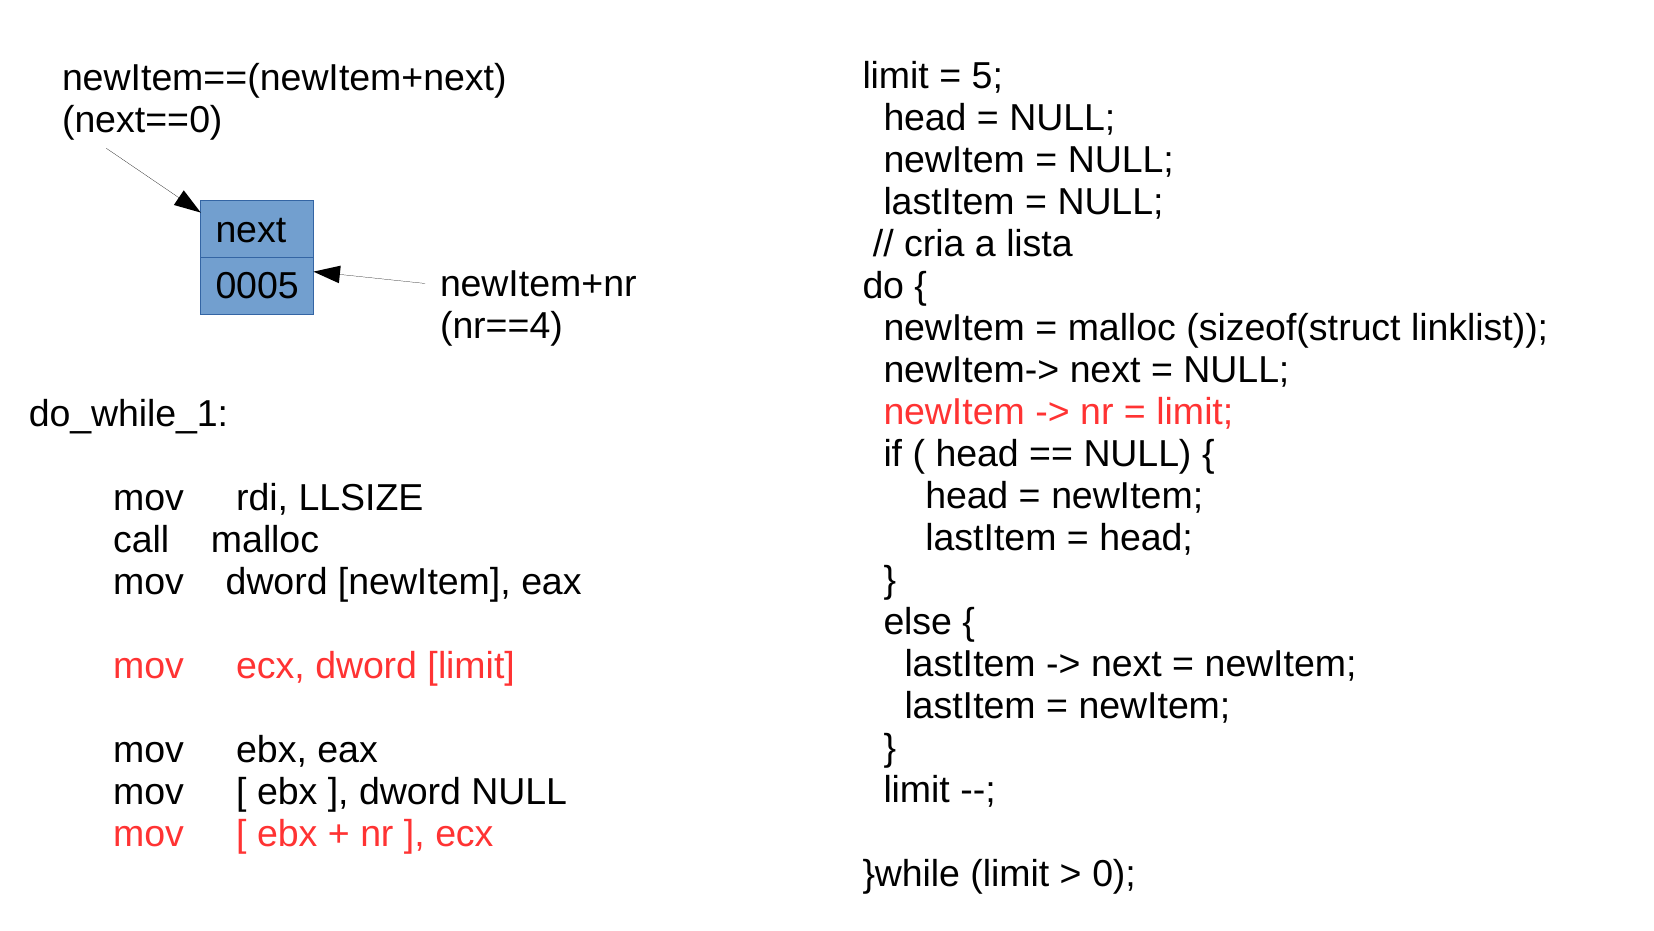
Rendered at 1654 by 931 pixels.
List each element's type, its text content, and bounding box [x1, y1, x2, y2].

text_box 0005 [200, 258, 314, 315]
text_box newItem+nr (nr==4) [425, 255, 709, 355]
text_box do_while_1: mov rdi, LLSIZE call malloc mov dword [newItem], eax mov ecx, dword [limit] mov ebx, eax mov [ ebx ], dword NULL mov [ ebx + nr ], ecx [14, 259, 692, 863]
text_box limit = 5; head = NULL; newItem = NULL; lastItem = NULL; // cria a lista do { newItem = malloc (sizeof(struct linklist)); newItem-> next = NULL; newItem -> nr = limit; if ( head == NULL) { head = newItem; lastItem = head; } else { lastItem -> next = newItem; lastItem = newItem; } limit --; }while (limit > 0); [826, 47, 1564, 902]
text_box next [200, 200, 314, 258]
text_box newItem==(newItem+next) (next==0) [47, 49, 756, 149]
